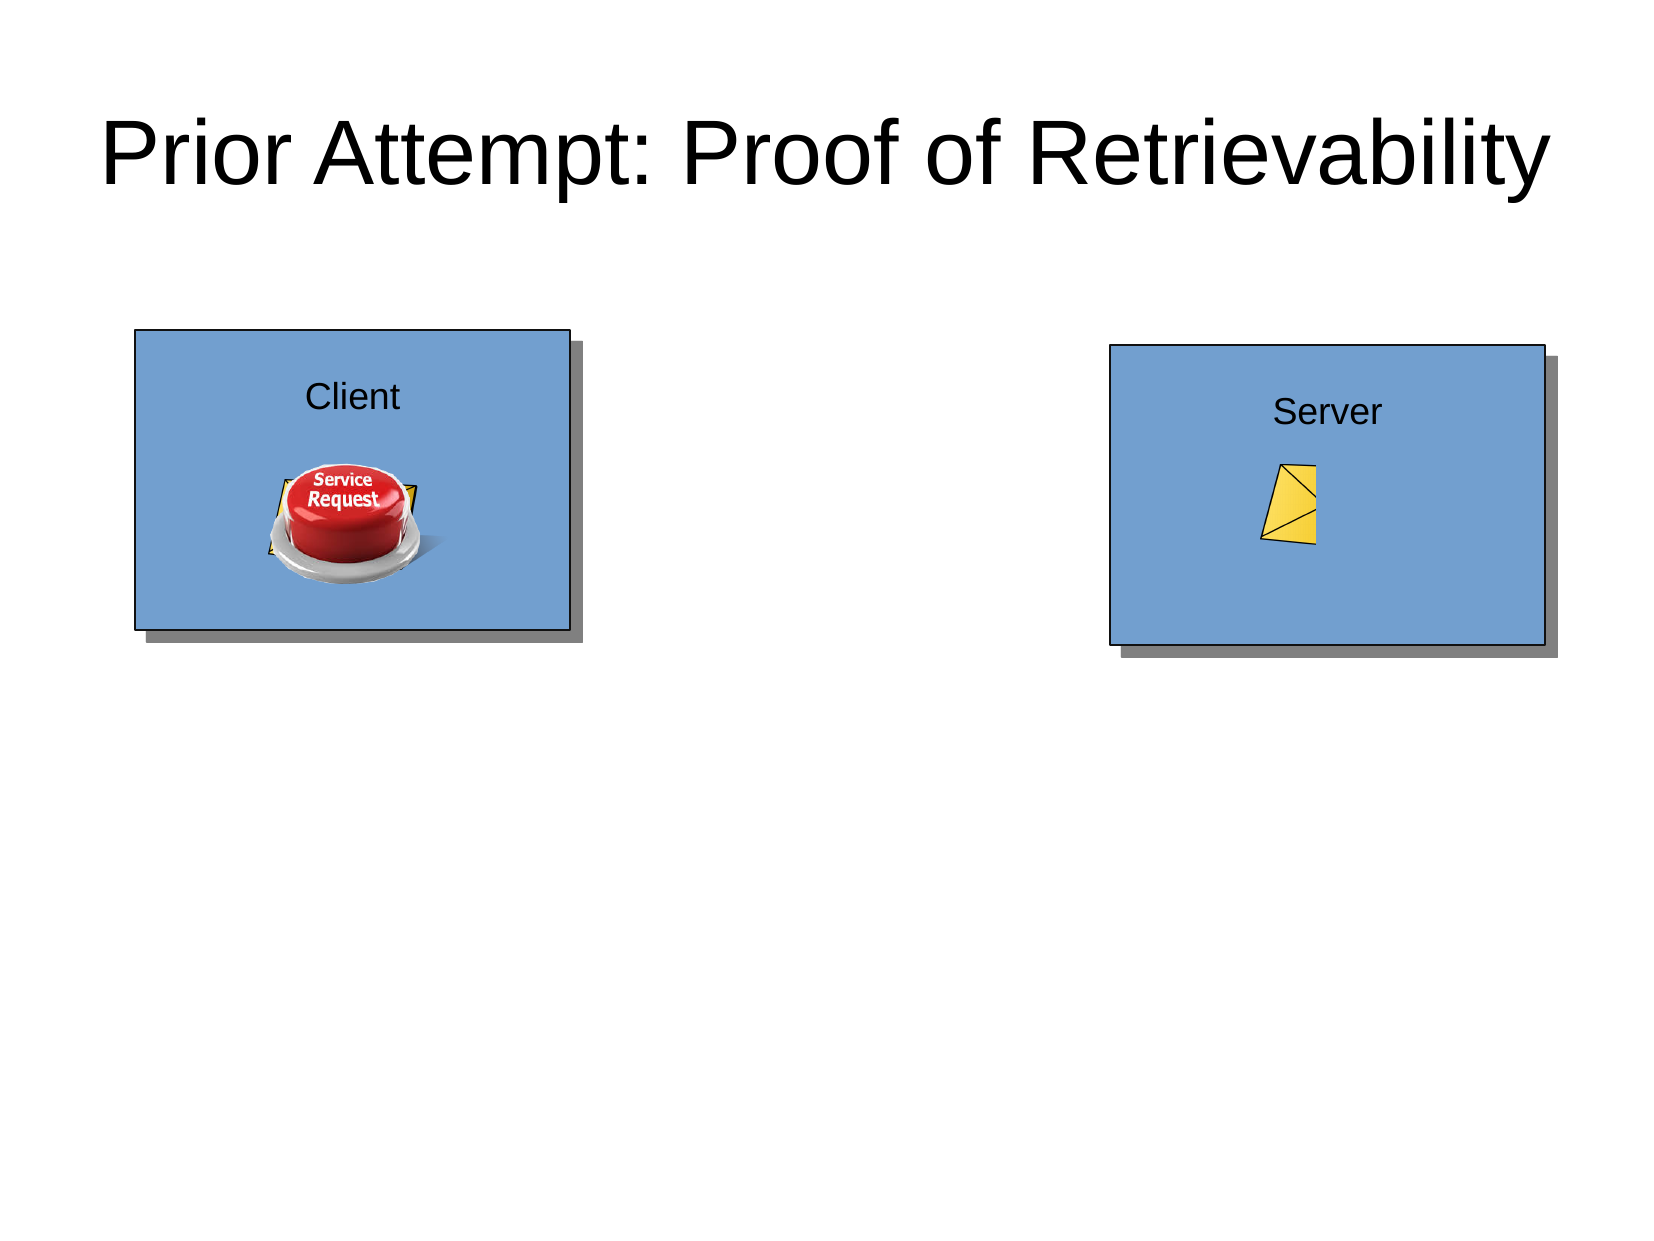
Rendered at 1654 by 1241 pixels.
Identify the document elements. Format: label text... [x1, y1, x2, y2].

title Prior Attempt: Proof of Retrievability [82, 49, 1571, 257]
text_box Server [1110, 345, 1546, 646]
picture [1260, 464, 1316, 556]
picture [268, 461, 451, 586]
text_box Client [135, 330, 571, 631]
